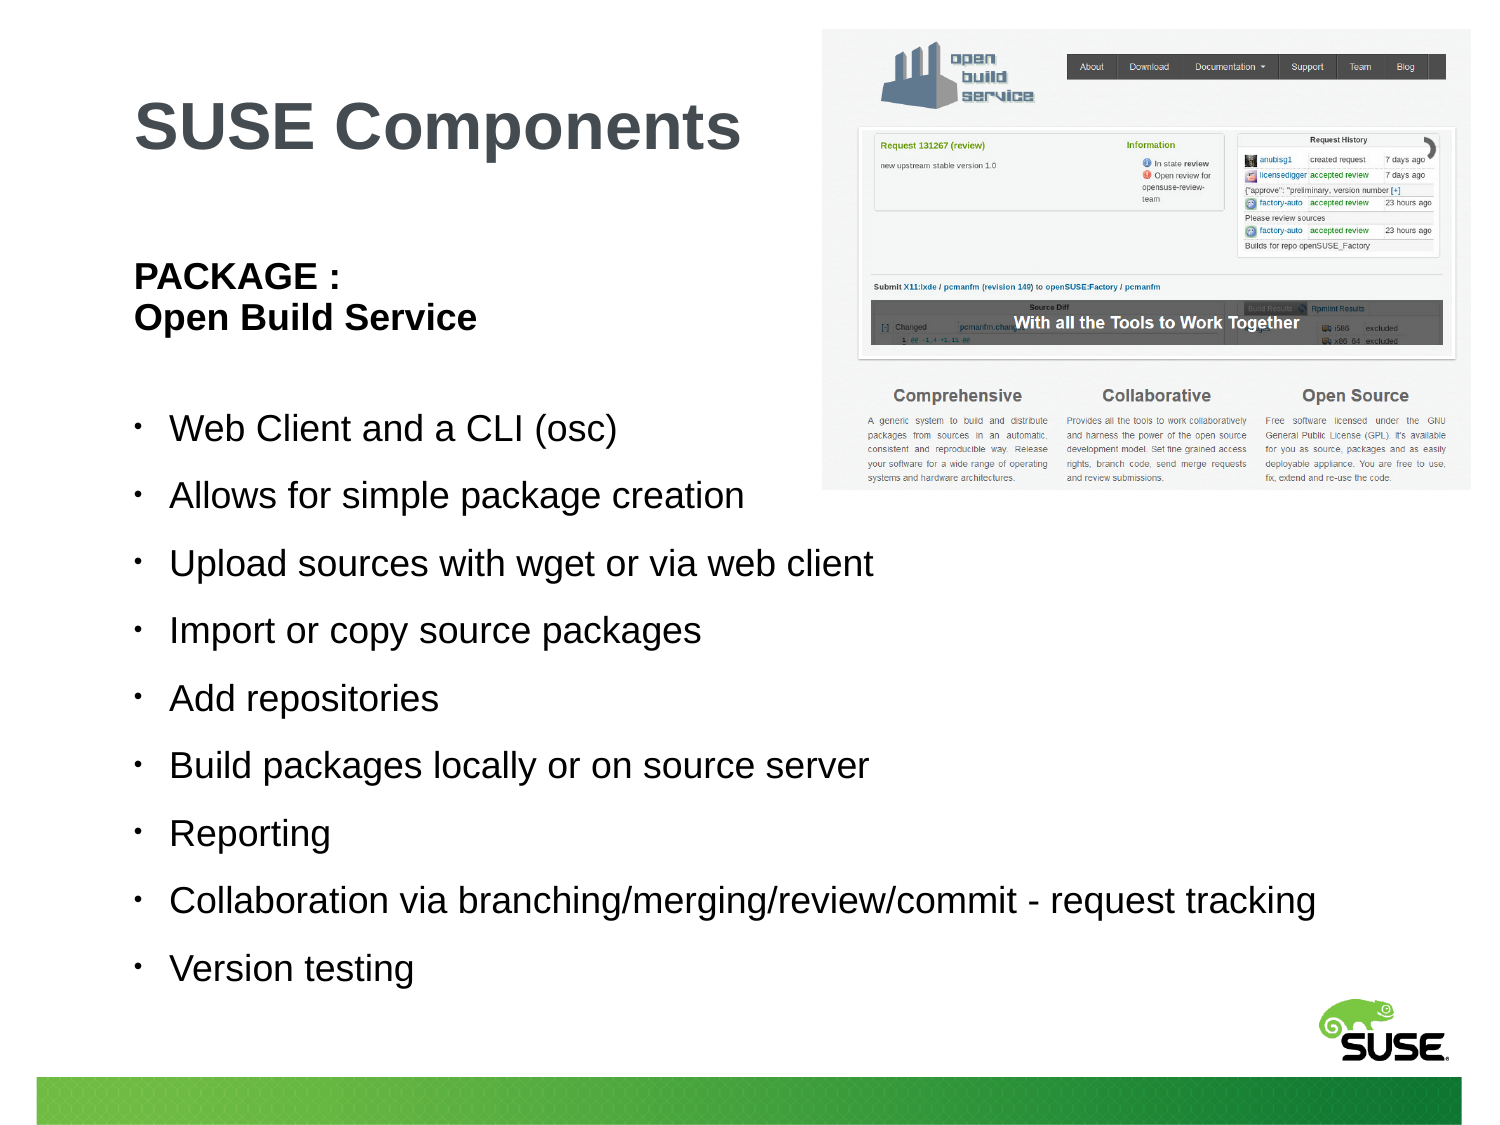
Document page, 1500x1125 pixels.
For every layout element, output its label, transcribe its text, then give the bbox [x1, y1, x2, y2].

picture [1319, 999, 1449, 1061]
text_box SUSE Components [134, 29, 822, 217]
text_box PACKAGE : Open Build Service Web Client and a CLI (osc) Allows for simple package creation Upload sources with wget or via web client Import or copy source packages Add repositories Build packages locally or on source server Reporting Collaboration via branching/merging/review/commit - request tracking Version testing [133, 255, 1371, 890]
picture [36, 1077, 1462, 1125]
picture [822, 29, 1471, 490]
